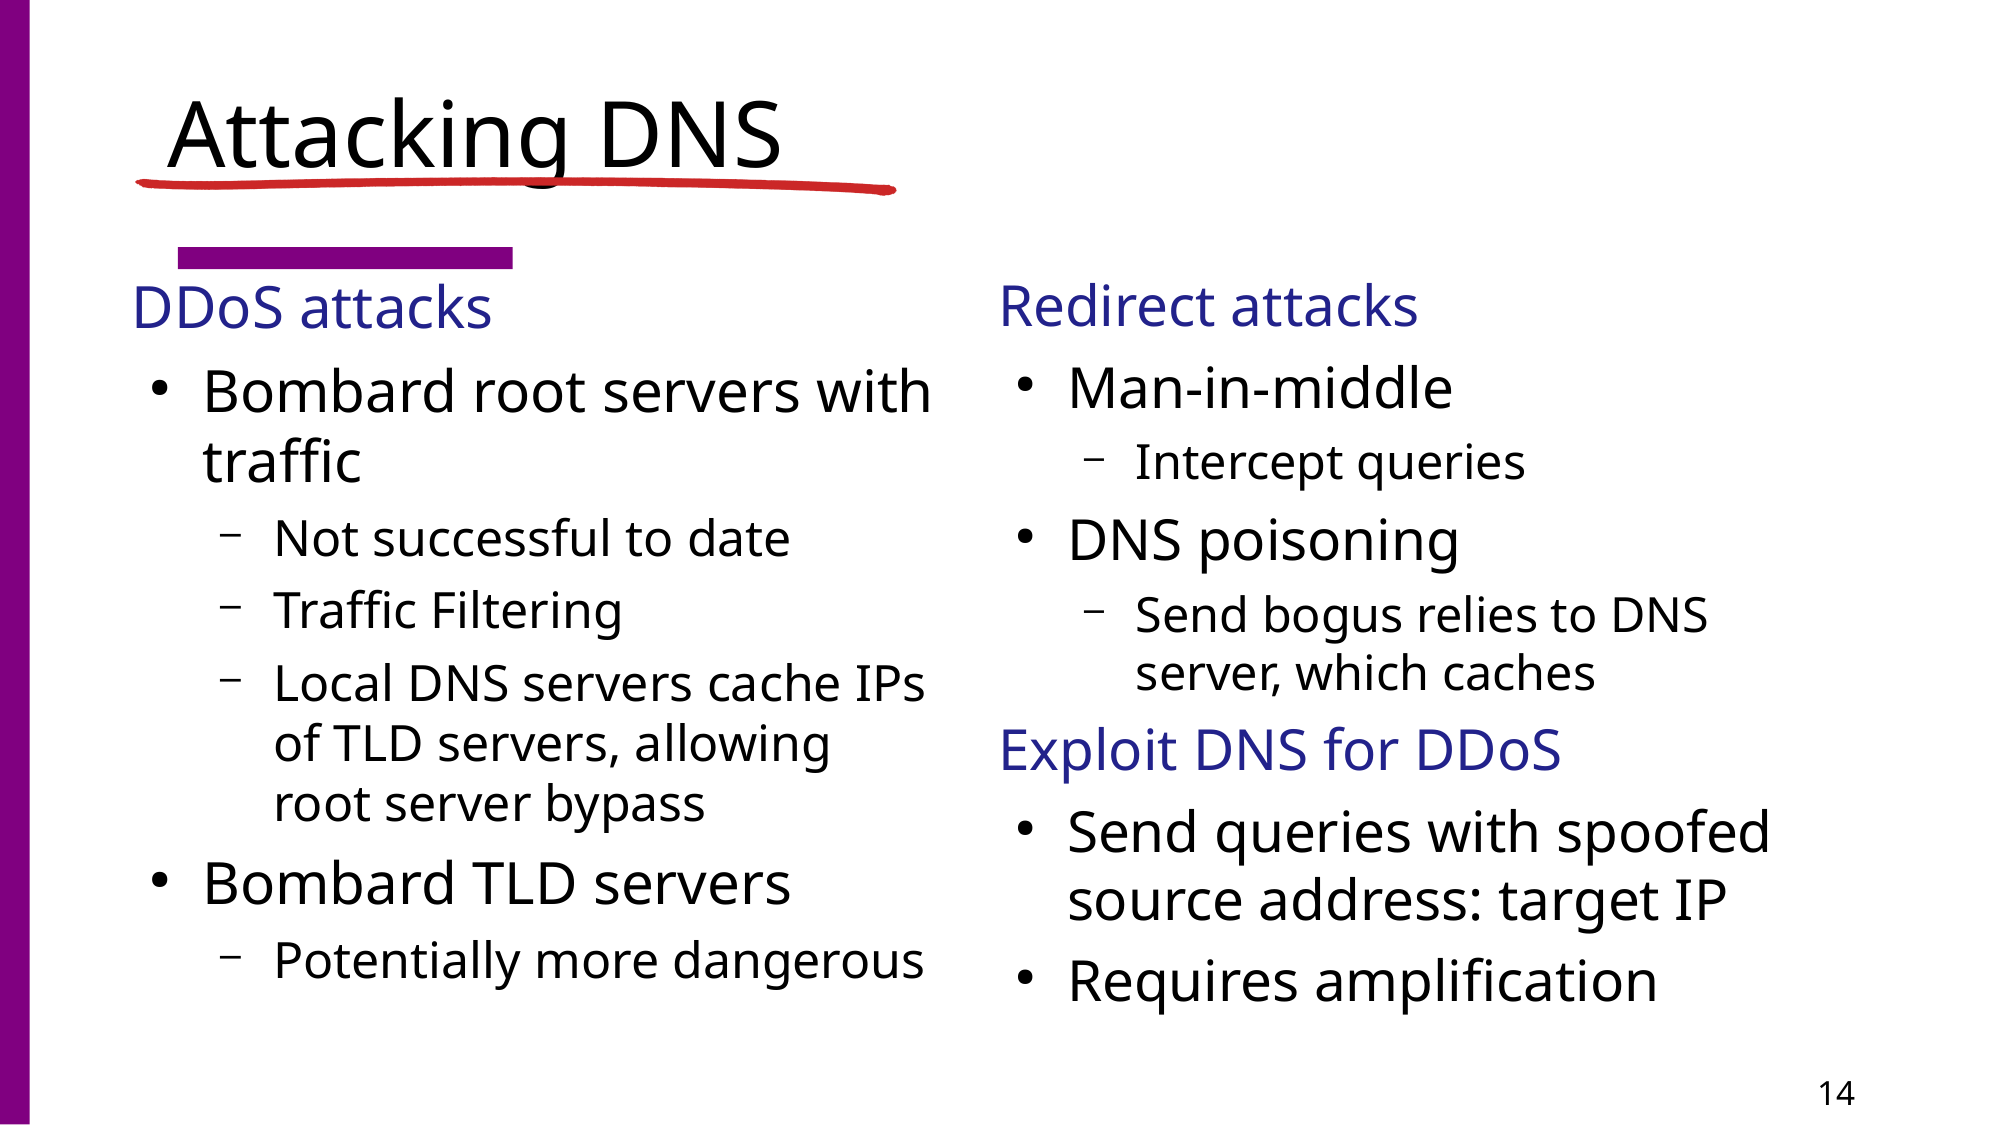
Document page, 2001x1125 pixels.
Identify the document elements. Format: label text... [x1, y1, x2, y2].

title Attacking DNS [116, 37, 1817, 225]
picture [132, 172, 906, 201]
list Redirect attacks Man-in-middle Intercept queries DNS poisoning Send bogus relies to DNS server, which caches Exploit DNS for DDoS Send queries with spoofed source address: target IP Requires amplification [983, 262, 1817, 1026]
list DDoS attacks Bombard root servers with traffic Not successful to date Traffic Filtering Local DNS servers cache IPs of TLD servers, allowing root server bypass Bombard TLD servers Potentially more dangerous [116, 262, 950, 1026]
